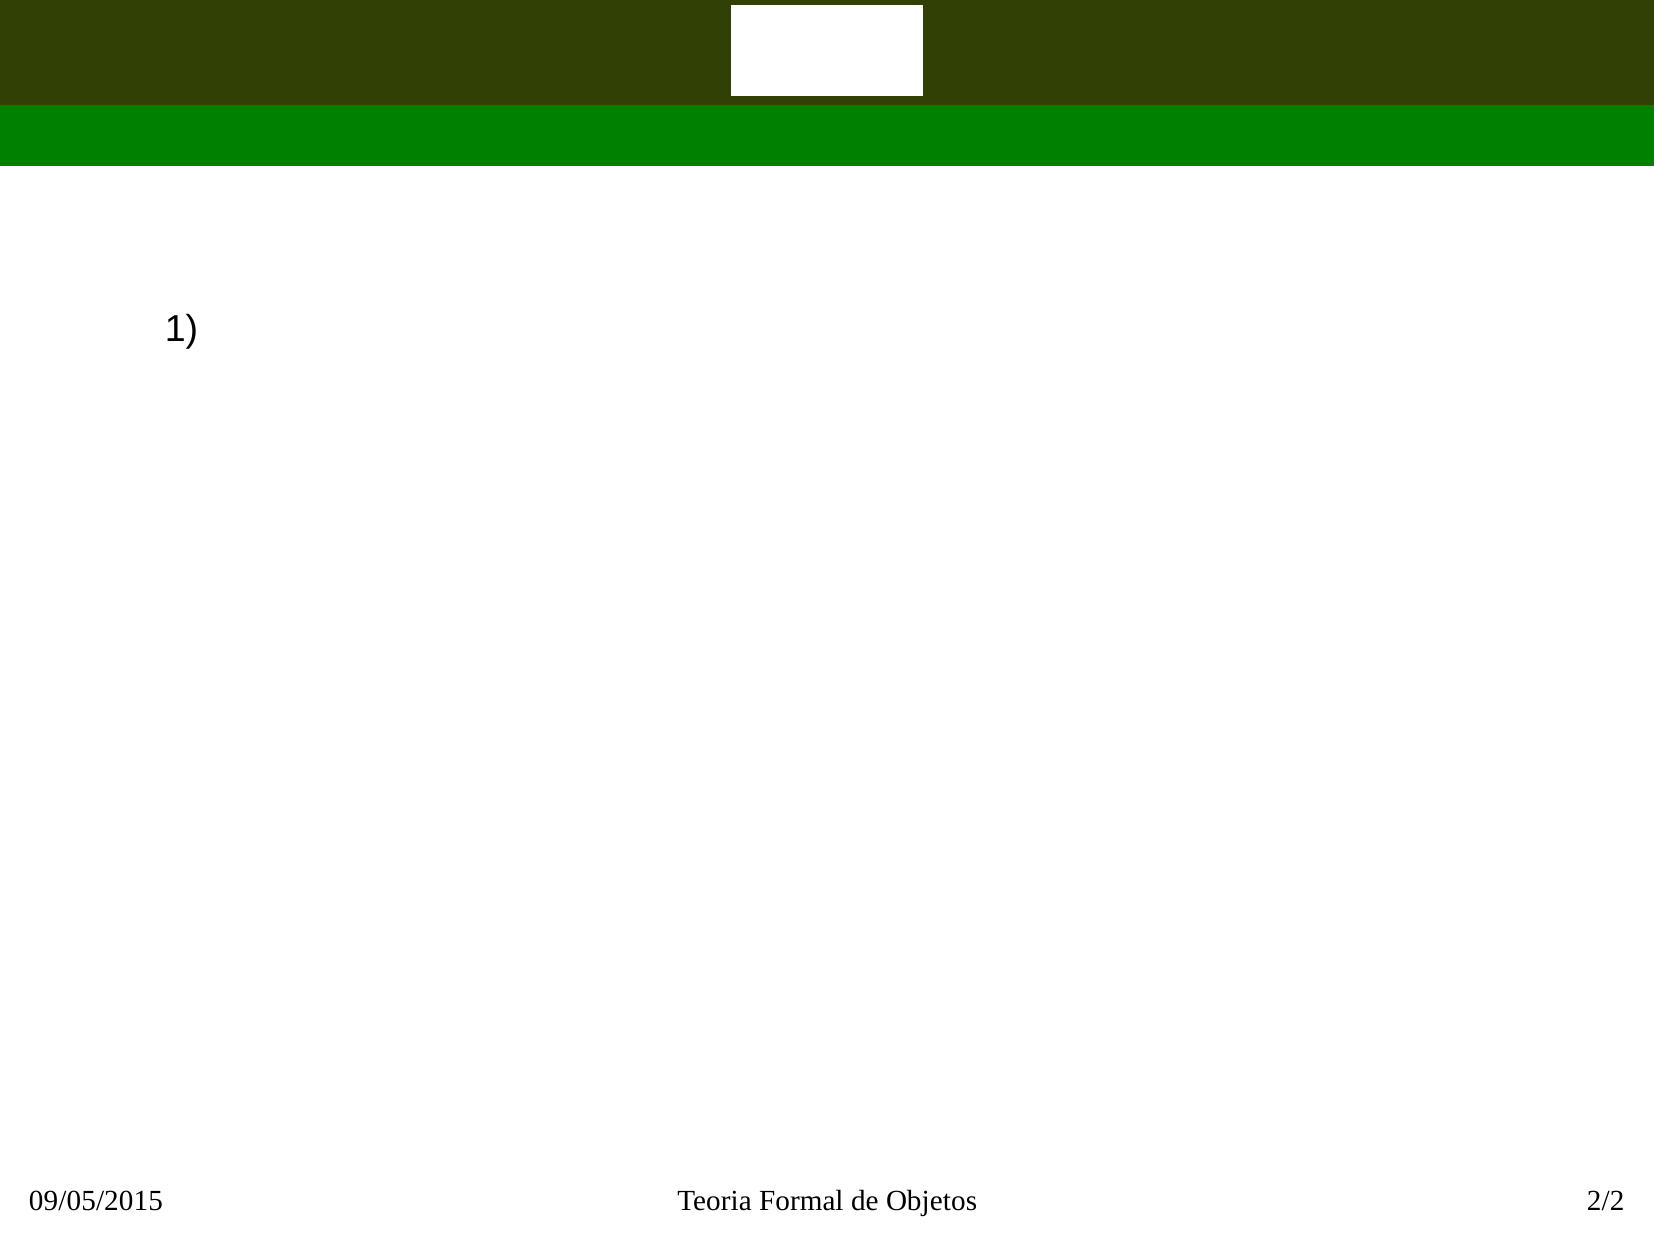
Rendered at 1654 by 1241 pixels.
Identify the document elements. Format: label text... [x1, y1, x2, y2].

text_box [150, 300, 1501, 357]
title Índice [82, 0, 1571, 101]
